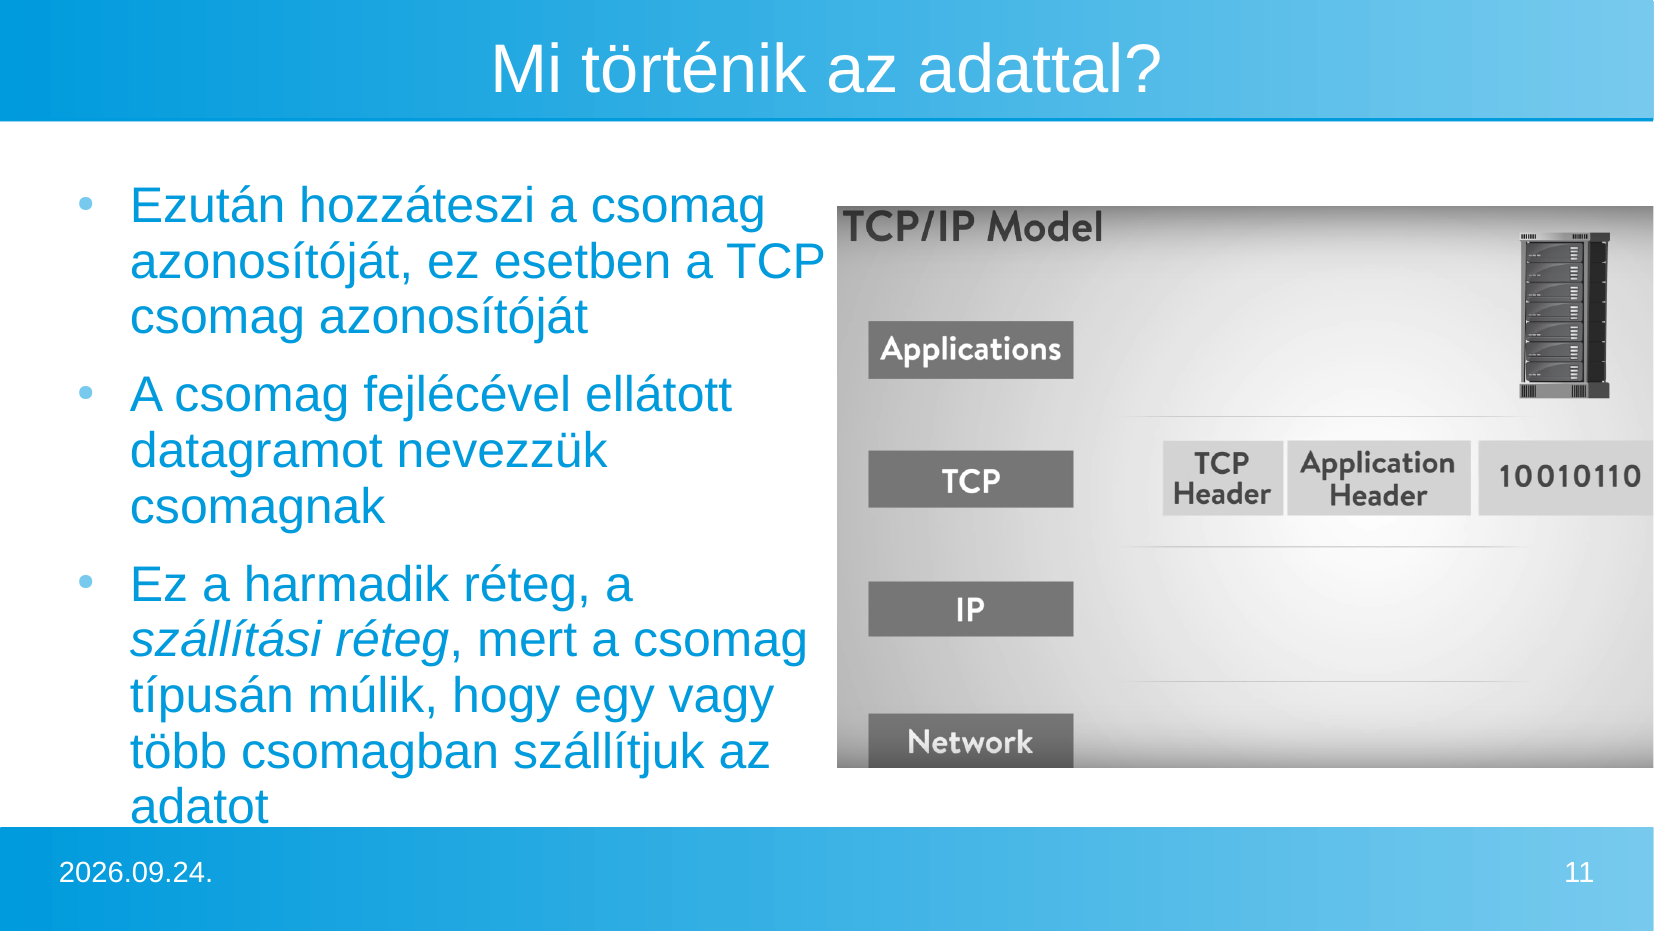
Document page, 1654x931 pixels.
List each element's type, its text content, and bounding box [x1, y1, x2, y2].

picture [837, 206, 1654, 768]
list Ezután hozzáteszi a csomag azonosítóját, ez esetben a TCP csomag azonosítóját A csomag fejlécével ellátott datagramot nevezzük csomagnak Ez a harmadik réteg, a szállítási réteg, mert a csomag típusán múlik, hogy egy vagy több csomagban szállítjuk az adatot [59, 177, 827, 768]
title Mi történik az adattal? [59, 29, 1595, 108]
